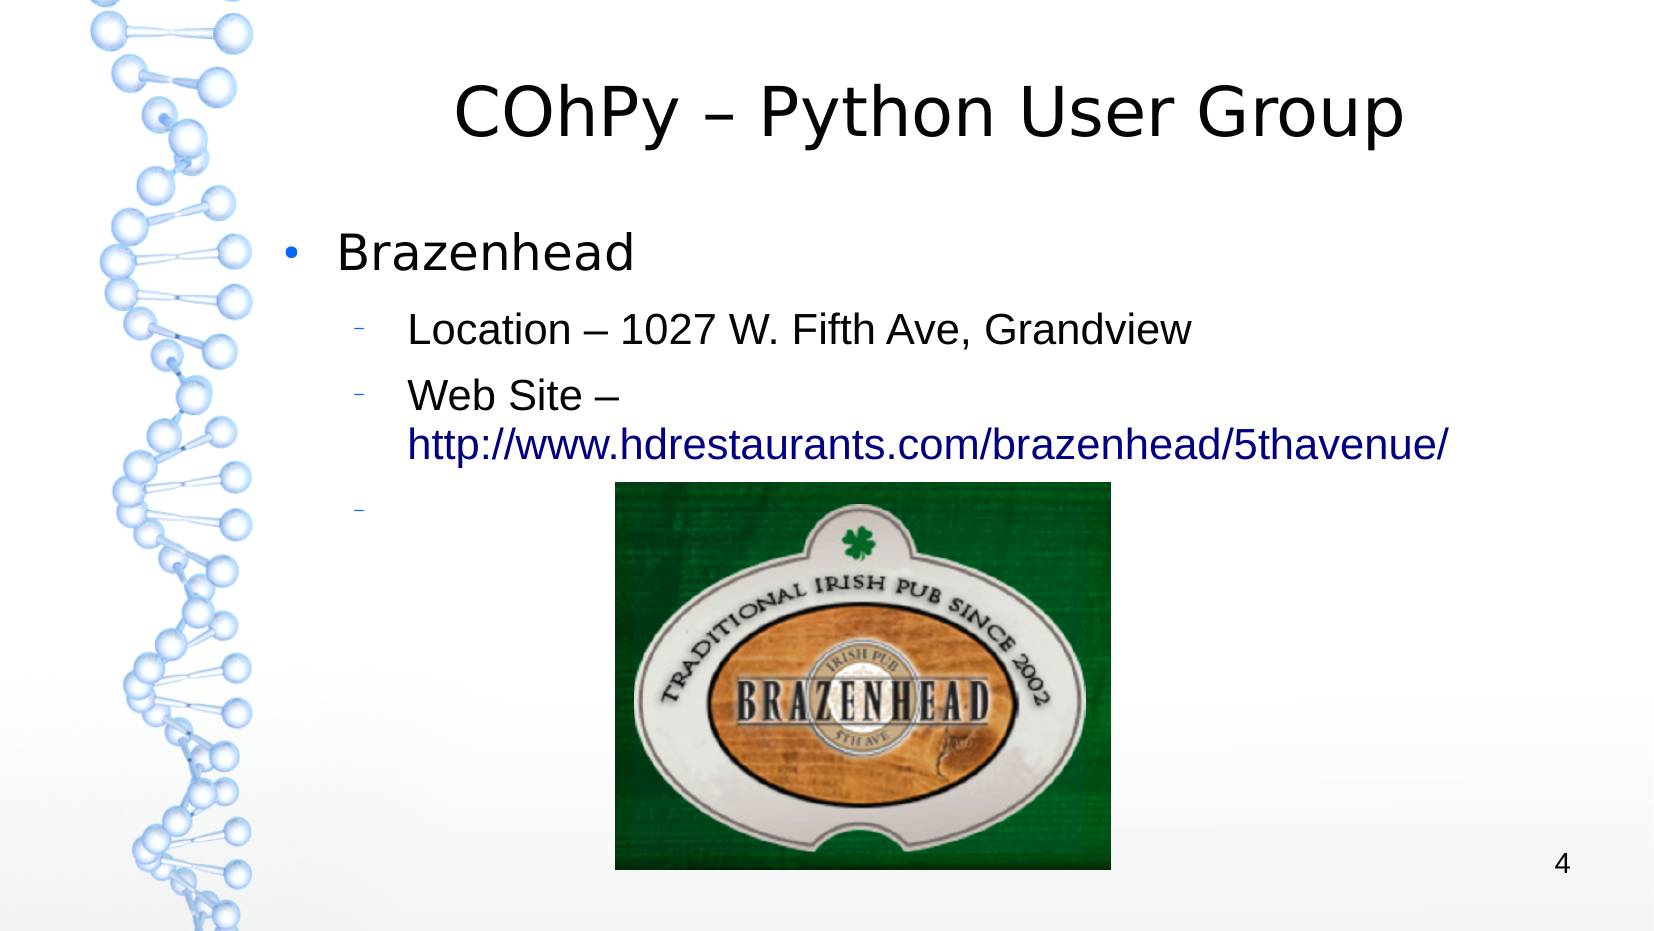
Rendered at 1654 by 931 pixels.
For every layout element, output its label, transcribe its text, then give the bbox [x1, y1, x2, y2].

title COhPy – Python User Group [265, 35, 1595, 189]
list Brazenhead Location – 1027 W. Fifth Ave, Grandview Web Site – http://www.hdrestaurants.com/brazenhead/5thavenue/ [265, 224, 1595, 764]
picture [0, 0, 1654, 931]
